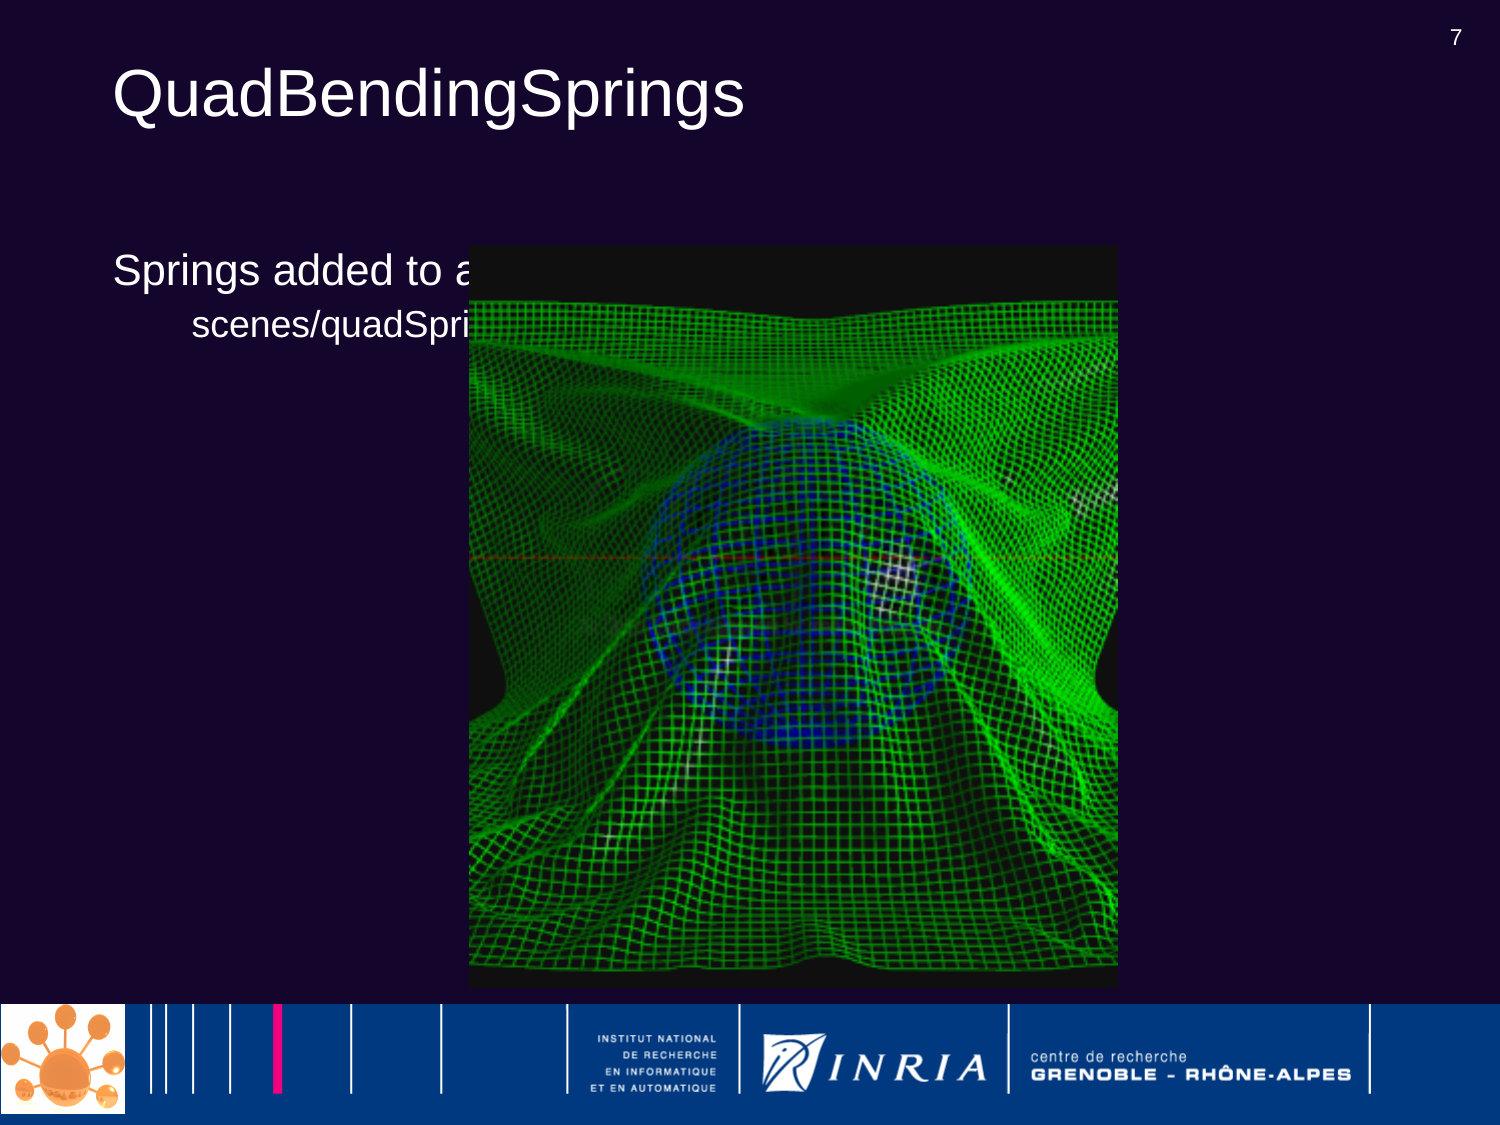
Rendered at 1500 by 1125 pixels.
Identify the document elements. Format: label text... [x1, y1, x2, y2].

picture [469, 245, 1467, 988]
picture [0, 1004, 1500, 1125]
title QuadBendingSprings [112, 7, 1474, 181]
list Springs added to a quad mesh to prevent bending scenes/quadSpringSphere.scn [112, 245, 469, 973]
